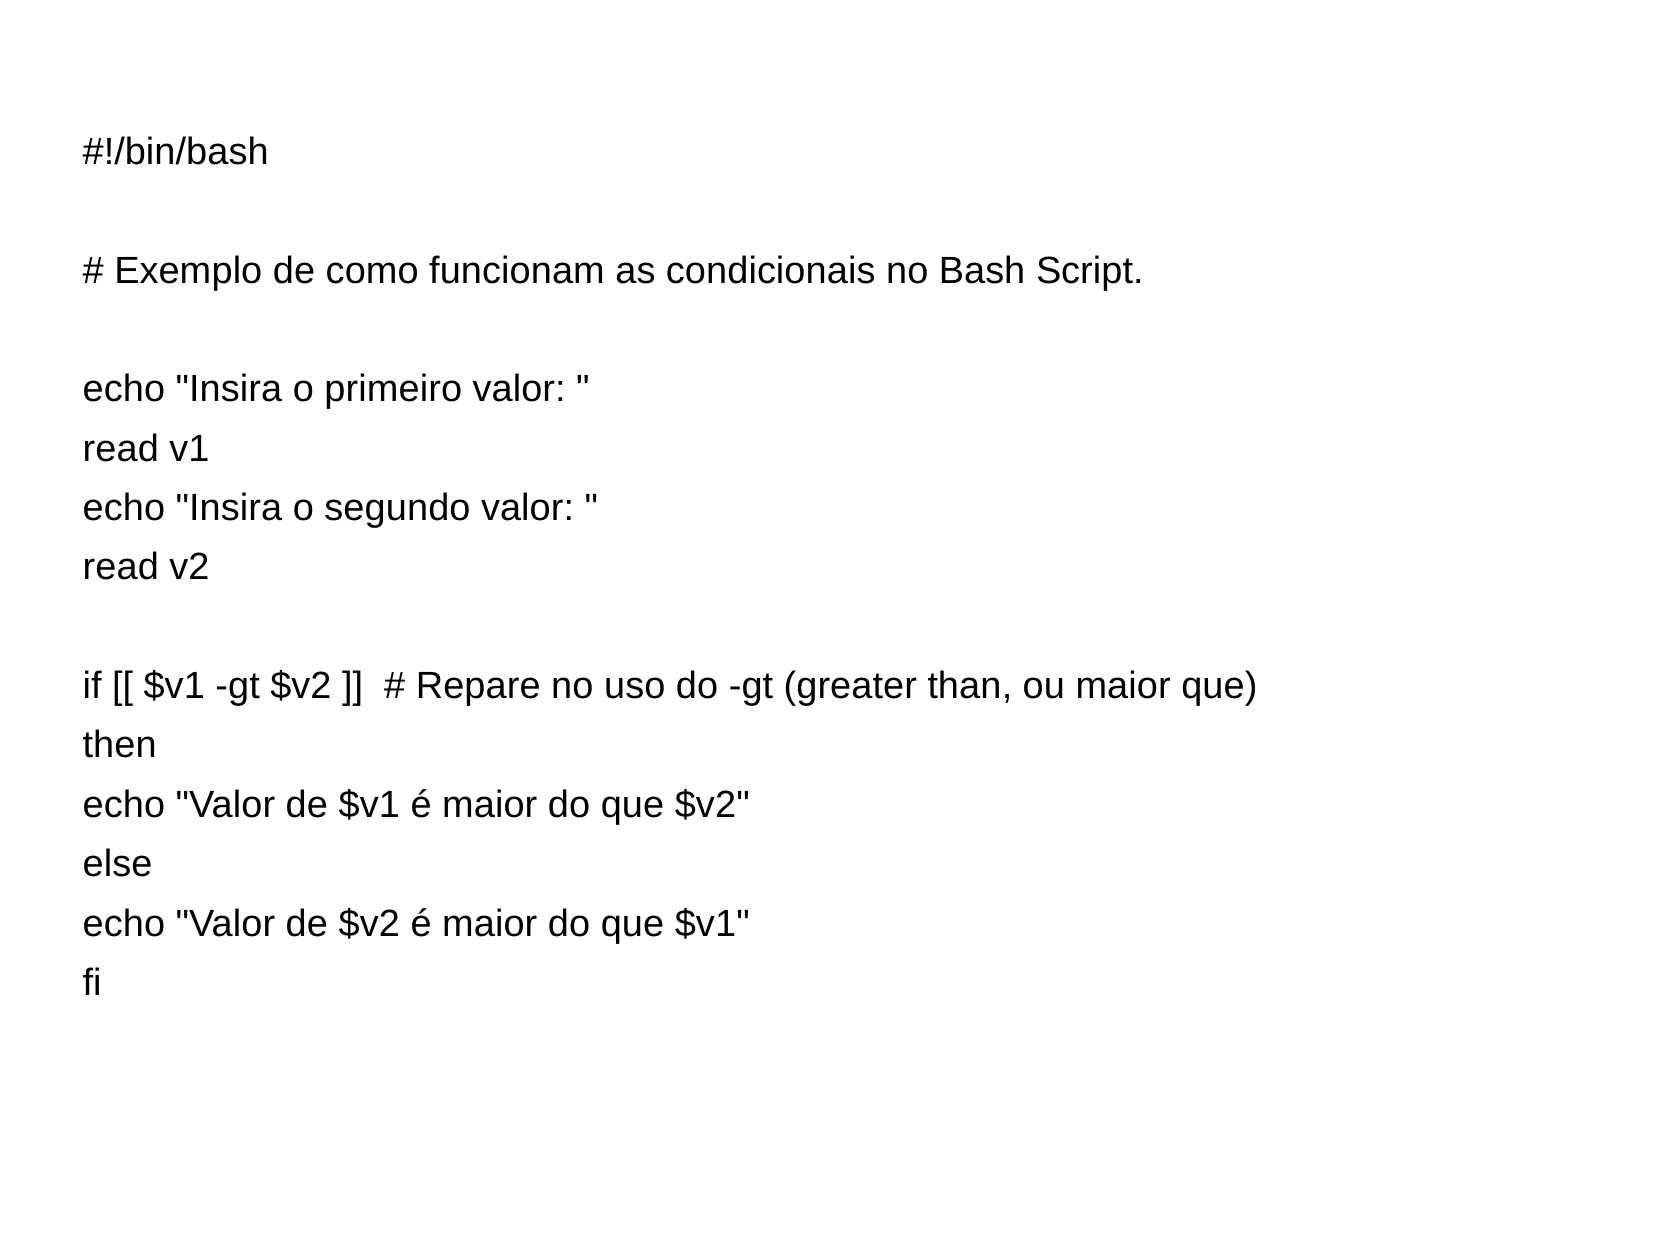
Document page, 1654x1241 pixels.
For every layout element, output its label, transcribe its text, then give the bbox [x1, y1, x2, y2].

list #!/bin/bash # Exemplo de como funcionam as condicionais no Bash Script. echo "Insira o primeiro valor: " read v1 echo "Insira o segundo valor: " read v2 if [[ $v1 -gt $v2 ]] # Repare no uso do -gt (greater than, ou maior que) then echo "Valor de $v1 é maior do que $v2" else echo "Valor de $v2 é maior do que $v1" fi [82, 129, 1571, 1010]
